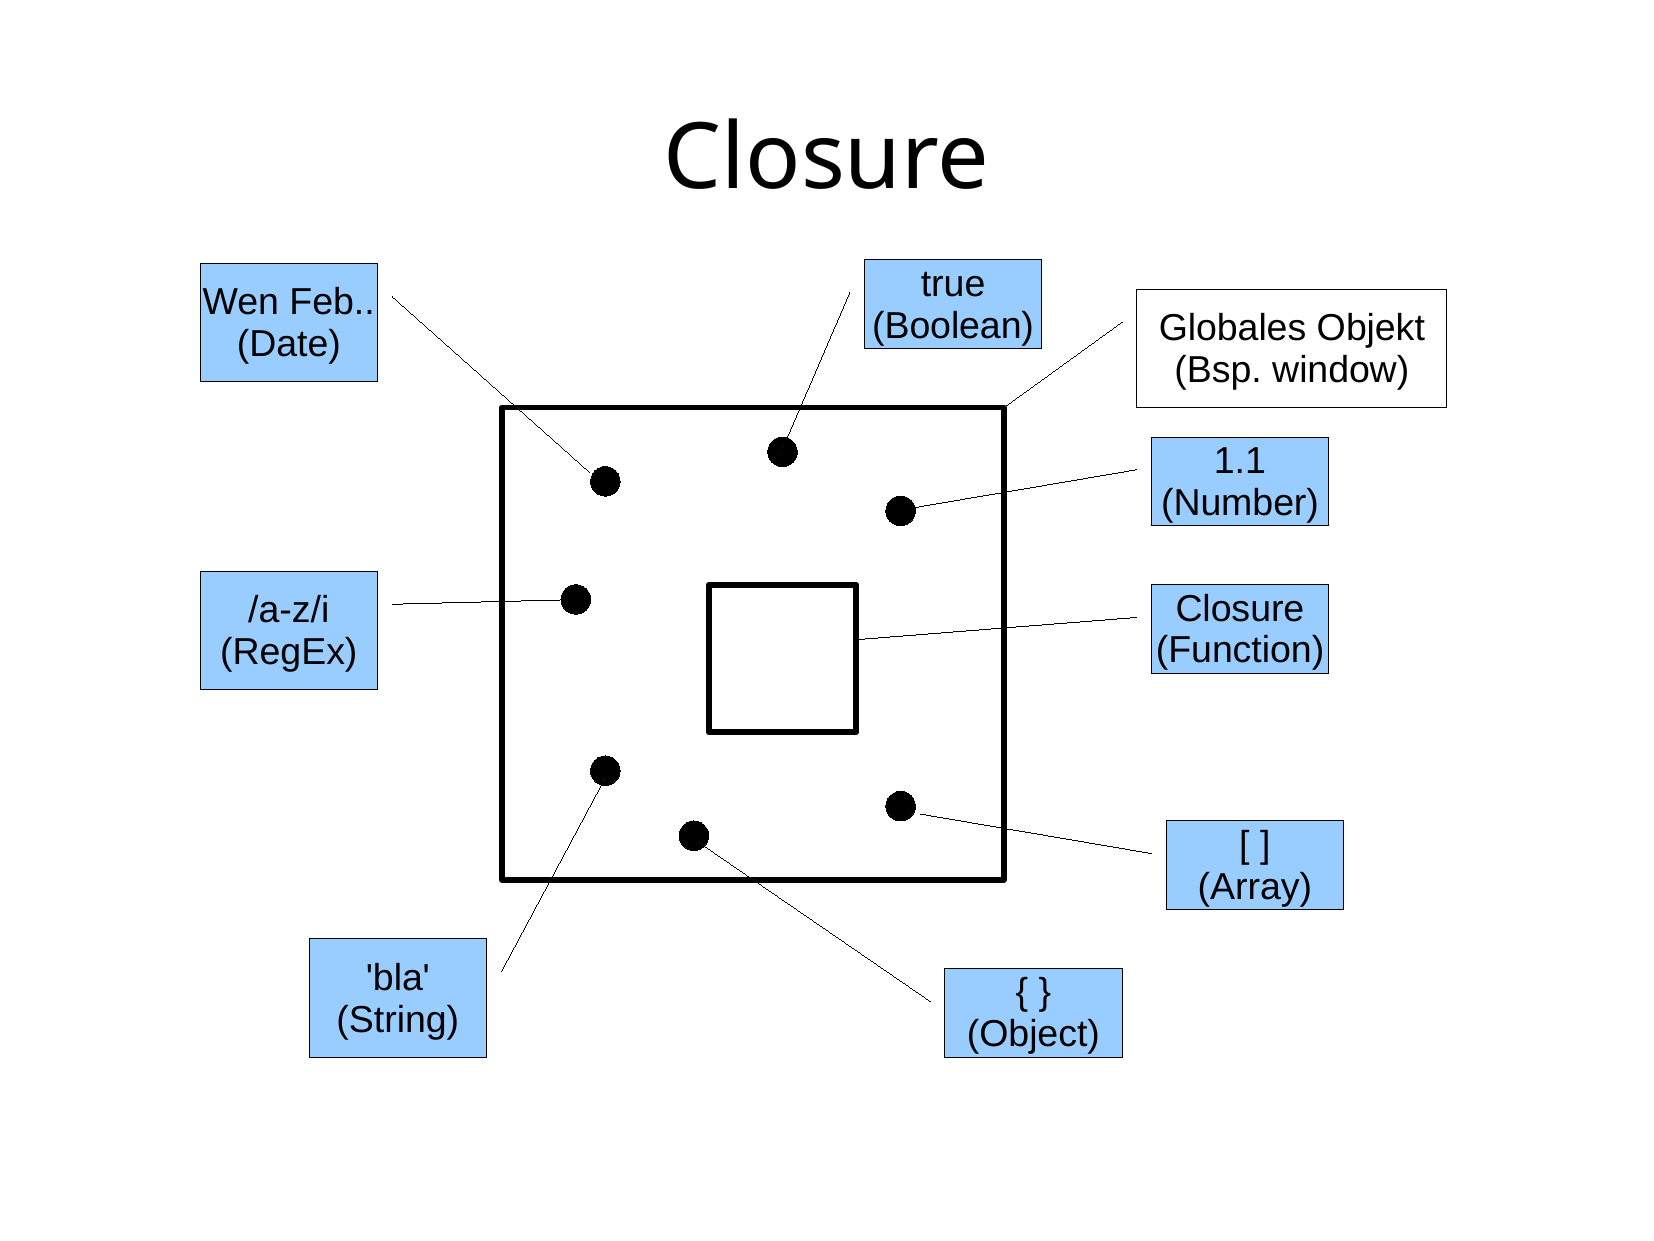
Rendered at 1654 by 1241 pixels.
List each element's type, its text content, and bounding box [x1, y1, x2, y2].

text_box /a-z/i (RegEx) [200, 572, 377, 690]
text_box [679, 820, 709, 851]
text_box Globales Objekt (Bsp. window) [1137, 289, 1447, 408]
text_box 1.1 (Number) [1152, 437, 1329, 526]
text_box Closure (Function) [1152, 585, 1329, 673]
text_box [767, 437, 798, 467]
text_box true (Boolean) [865, 260, 1042, 348]
text_box Wen Feb.. (Date) [200, 264, 377, 382]
text_box [561, 584, 591, 615]
text_box [ ] (Array) [1166, 821, 1344, 910]
text_box [885, 791, 916, 821]
title Closure [82, 56, 1571, 250]
text_box [885, 496, 916, 526]
text_box { } (Object) [945, 969, 1122, 1057]
text_box [590, 755, 621, 786]
text_box 'bla' (String) [309, 939, 486, 1057]
text_box [590, 466, 621, 497]
